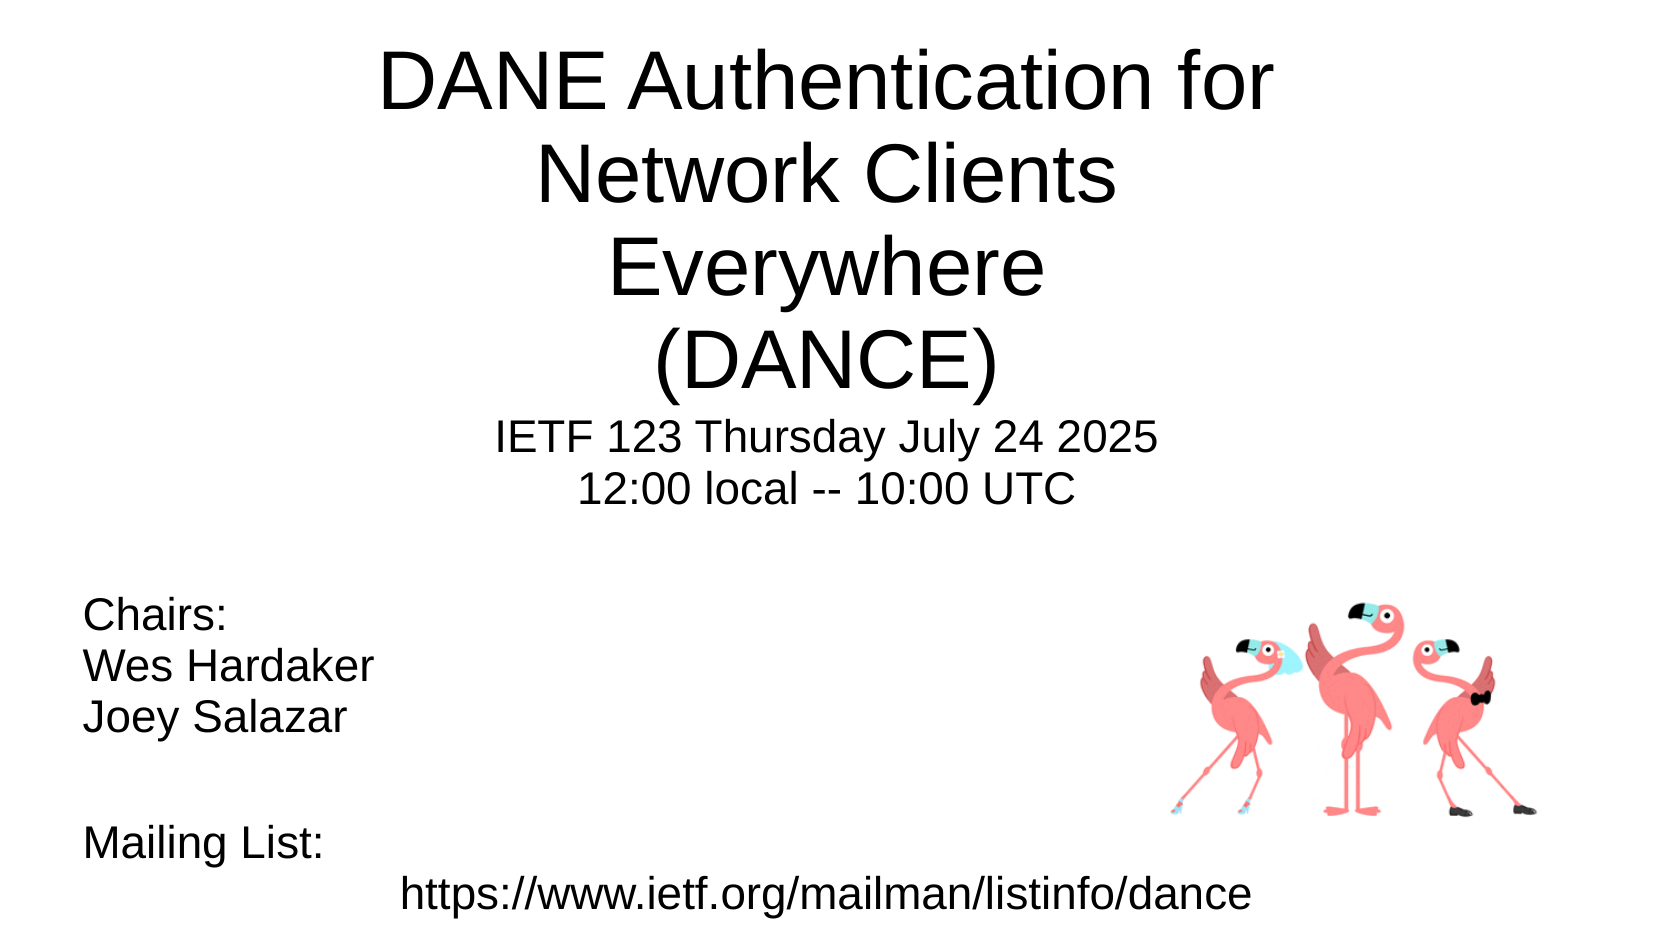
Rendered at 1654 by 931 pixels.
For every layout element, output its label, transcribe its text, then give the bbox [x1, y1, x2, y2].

subtitle IETF 123 Thursday July 24 2025 12:00 local -- 10:00 UTC Chairs: Wes Hardaker Joey Salazar Mailing List: https://www.ietf.org/mailman/listinfo/dance [82, 336, 1571, 920]
title DANE Authentication for Network Clients Everywhere (DANCE) [82, 34, 1571, 336]
picture [1082, 546, 1614, 846]
